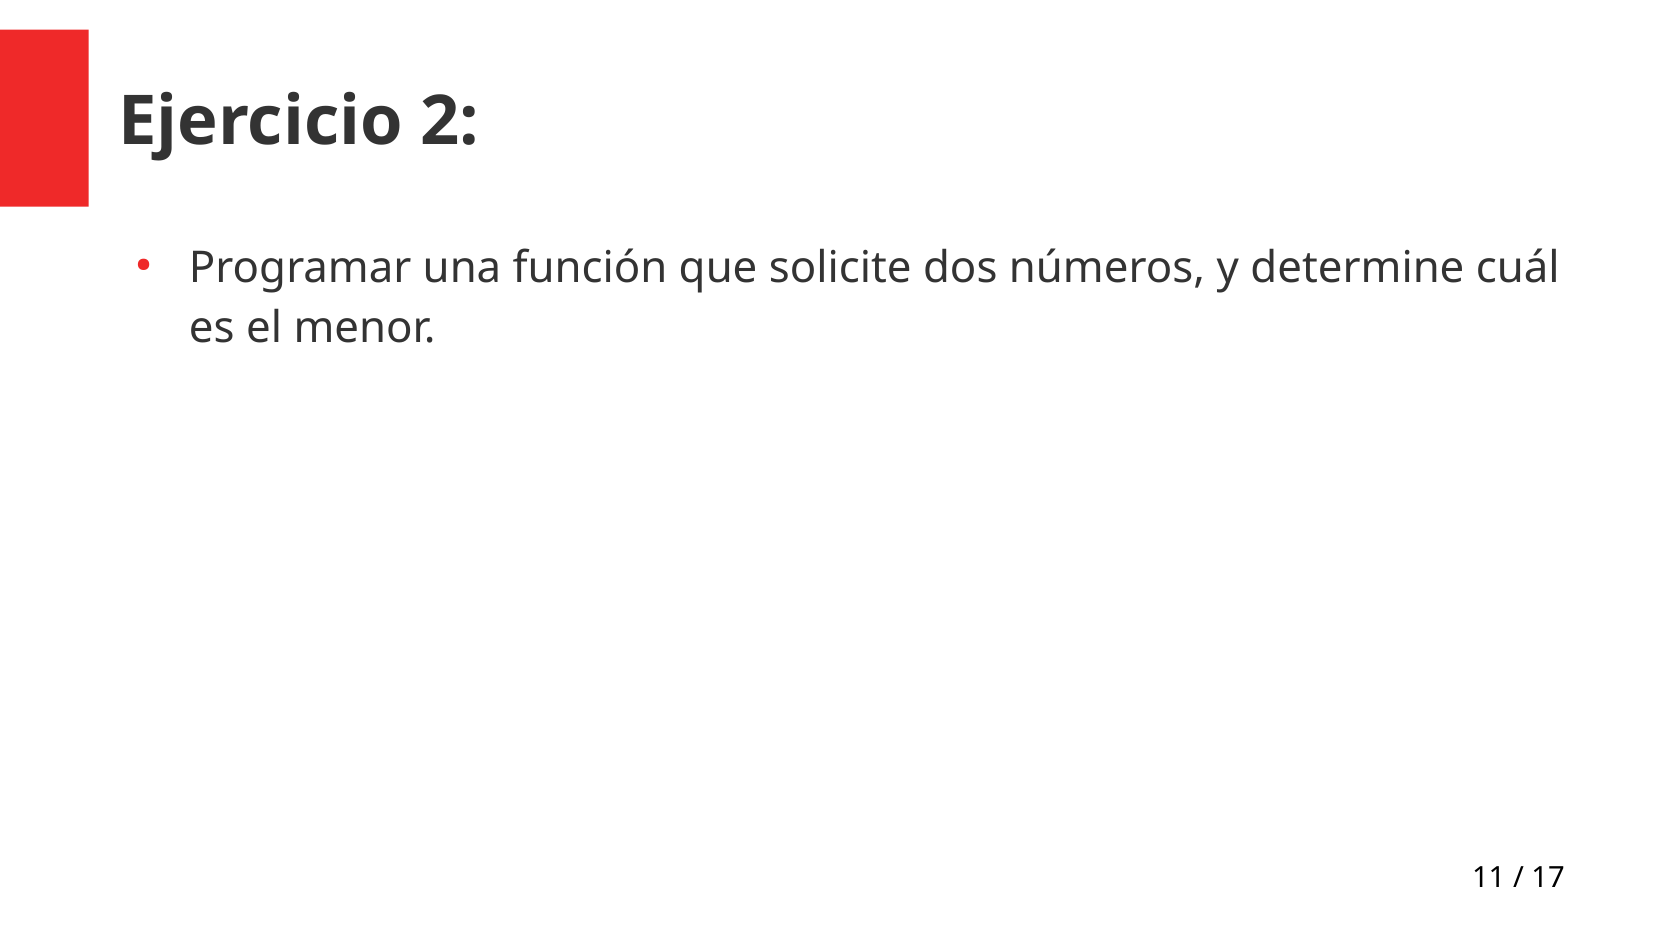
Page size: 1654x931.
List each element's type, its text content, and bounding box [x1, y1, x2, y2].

title Ejercicio 2: [118, 29, 1595, 207]
list Programar una función que solicite dos números, y determine cuál es el menor. [118, 236, 1595, 798]
